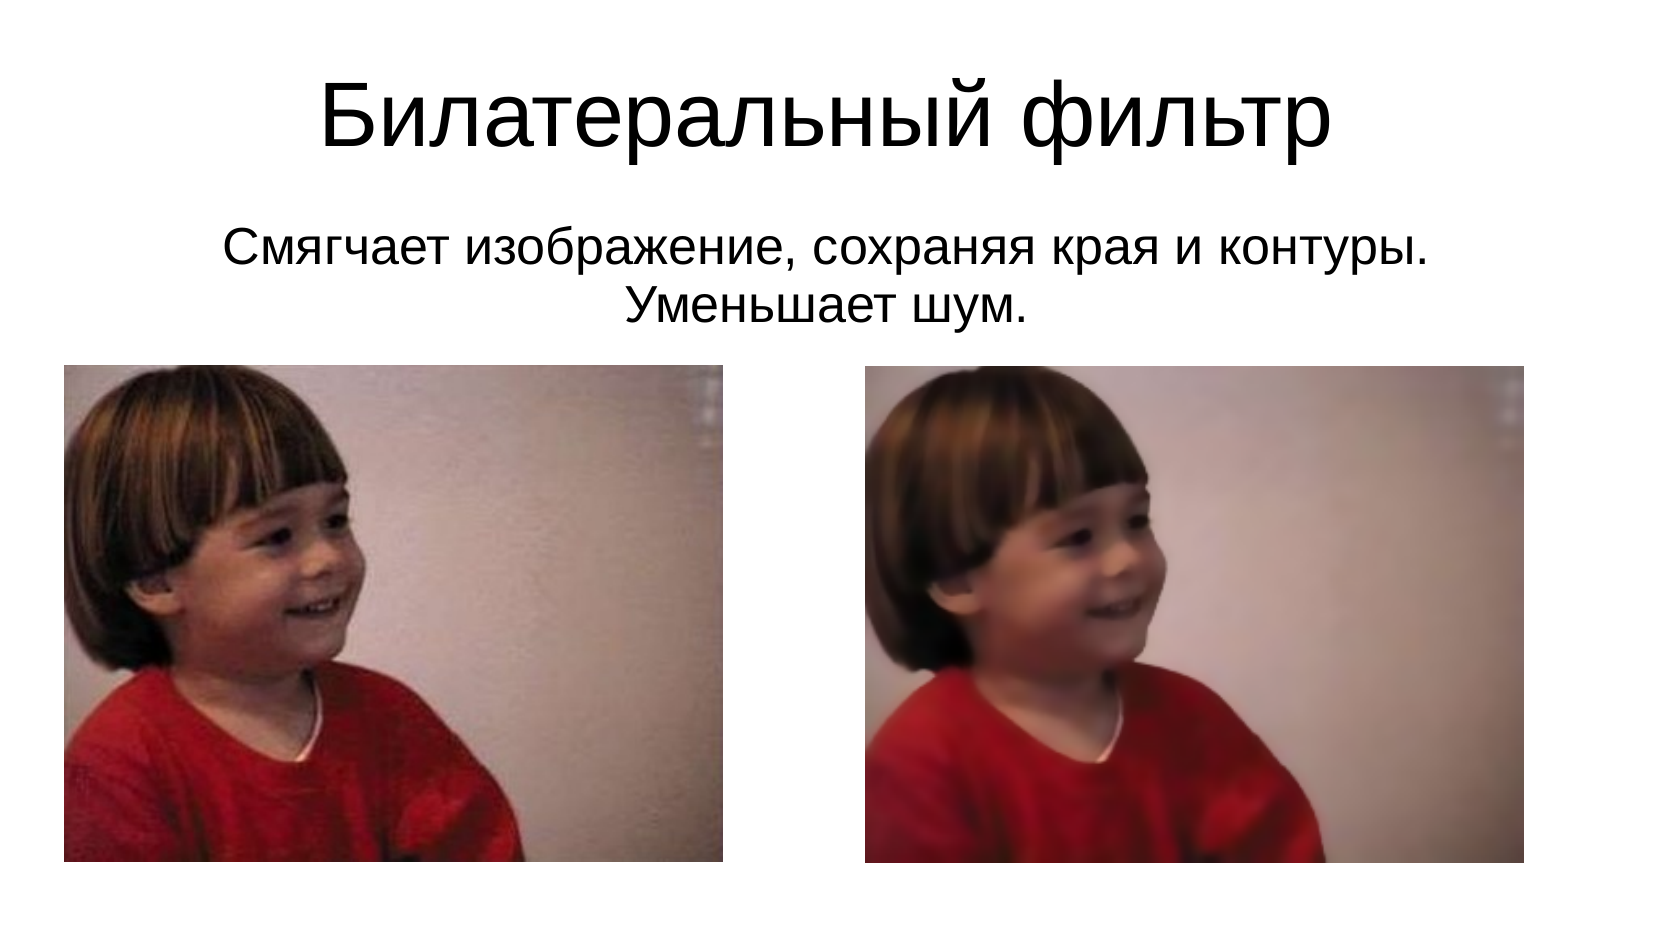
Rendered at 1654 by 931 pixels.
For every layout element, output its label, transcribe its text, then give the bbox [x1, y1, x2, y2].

title Билатеральный фильтр [82, 37, 1571, 193]
subtitle Смягчает изображение, сохраняя края и контуры. Уменьшает шум. [82, 217, 1571, 758]
picture [64, 365, 723, 862]
picture [865, 366, 1524, 863]
